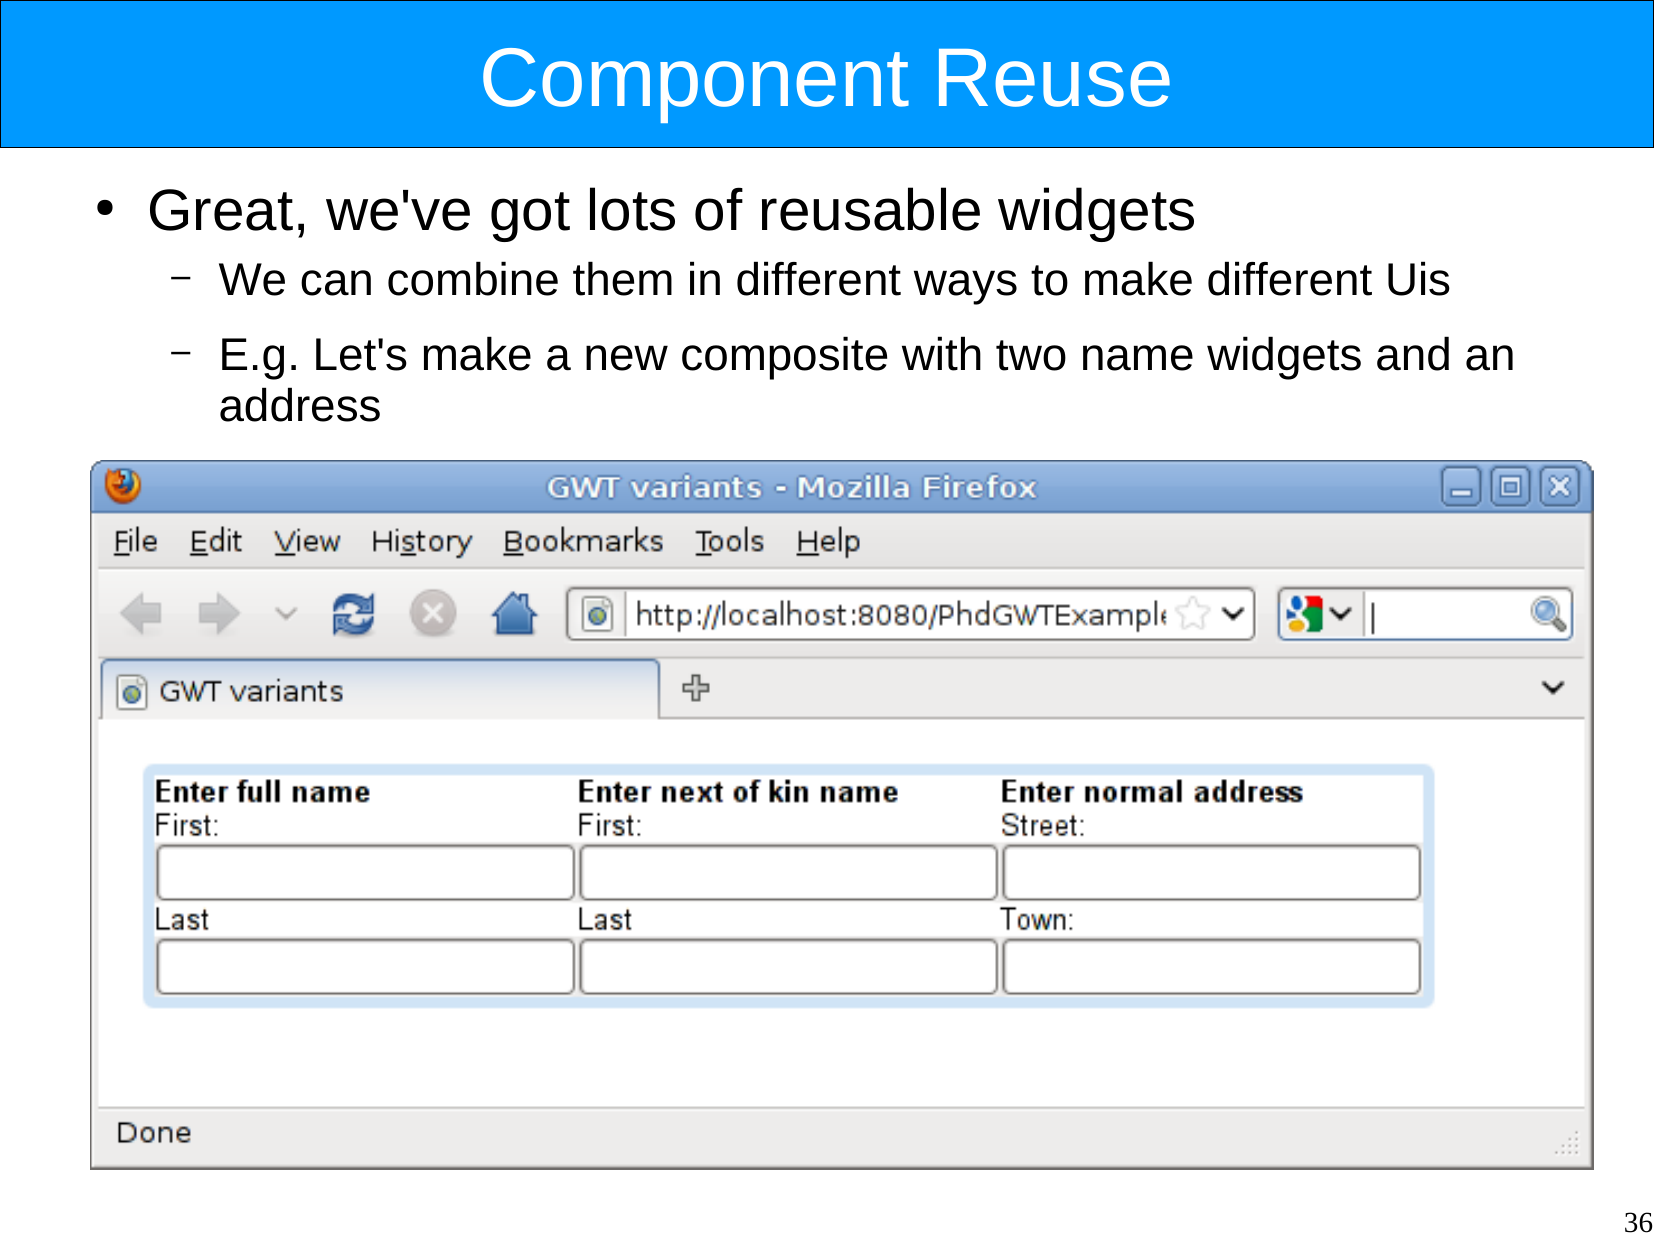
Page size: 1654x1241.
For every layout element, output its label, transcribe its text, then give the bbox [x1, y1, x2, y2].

picture [90, 460, 1594, 1170]
title Component Reuse [82, 13, 1571, 142]
list Great, we've got lots of reusable widgets We can combine them in different ways to make different Uis E.g. Let's make a new composite with two name widgets and an address [76, 177, 1565, 1211]
